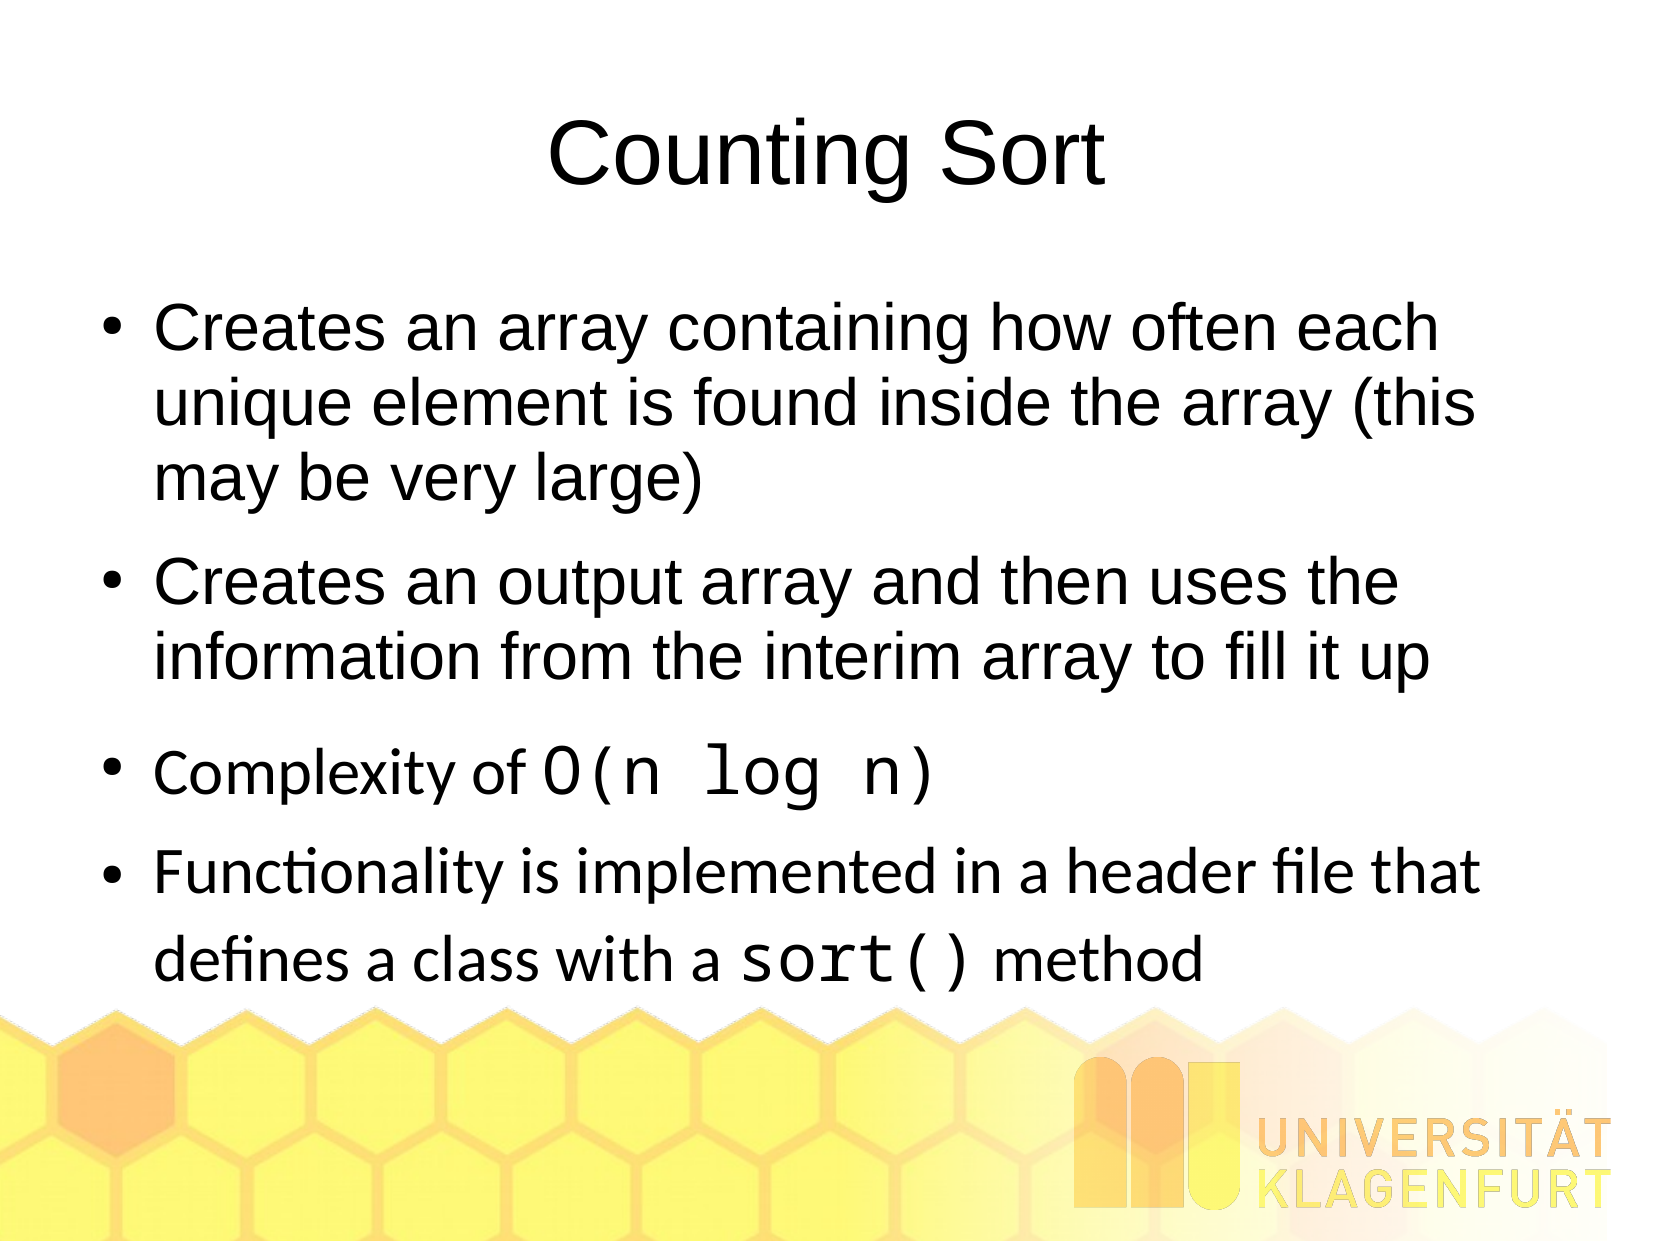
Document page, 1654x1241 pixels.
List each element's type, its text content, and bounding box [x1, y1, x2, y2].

list Creates an array containing how often each unique element is found inside the array (this may be very large) Creates an output array and then uses the information from the interim array to fill it up Complexity of O(n log n) Functionality is implemented in a header file that defines a class with a sort() method [82, 290, 1571, 1010]
picture [0, 1003, 1611, 1241]
title Counting Sort [82, 49, 1571, 257]
